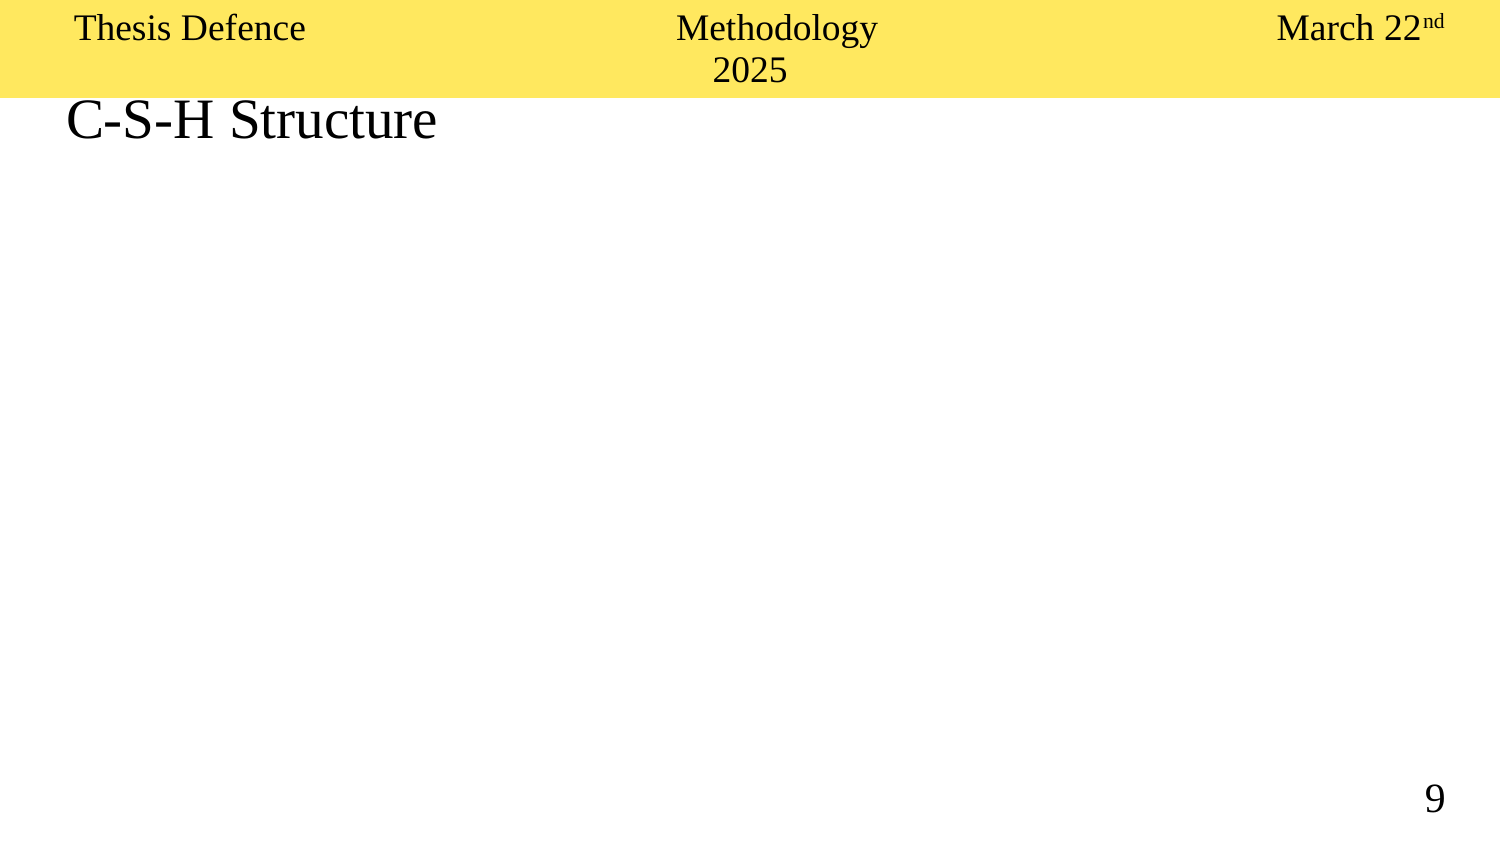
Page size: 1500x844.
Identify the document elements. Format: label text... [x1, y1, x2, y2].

title C-S-H Structure [51, 98, 1449, 167]
text_box Thesis Defence Methodology March 22nd 2025 [0, 0, 1500, 60]
